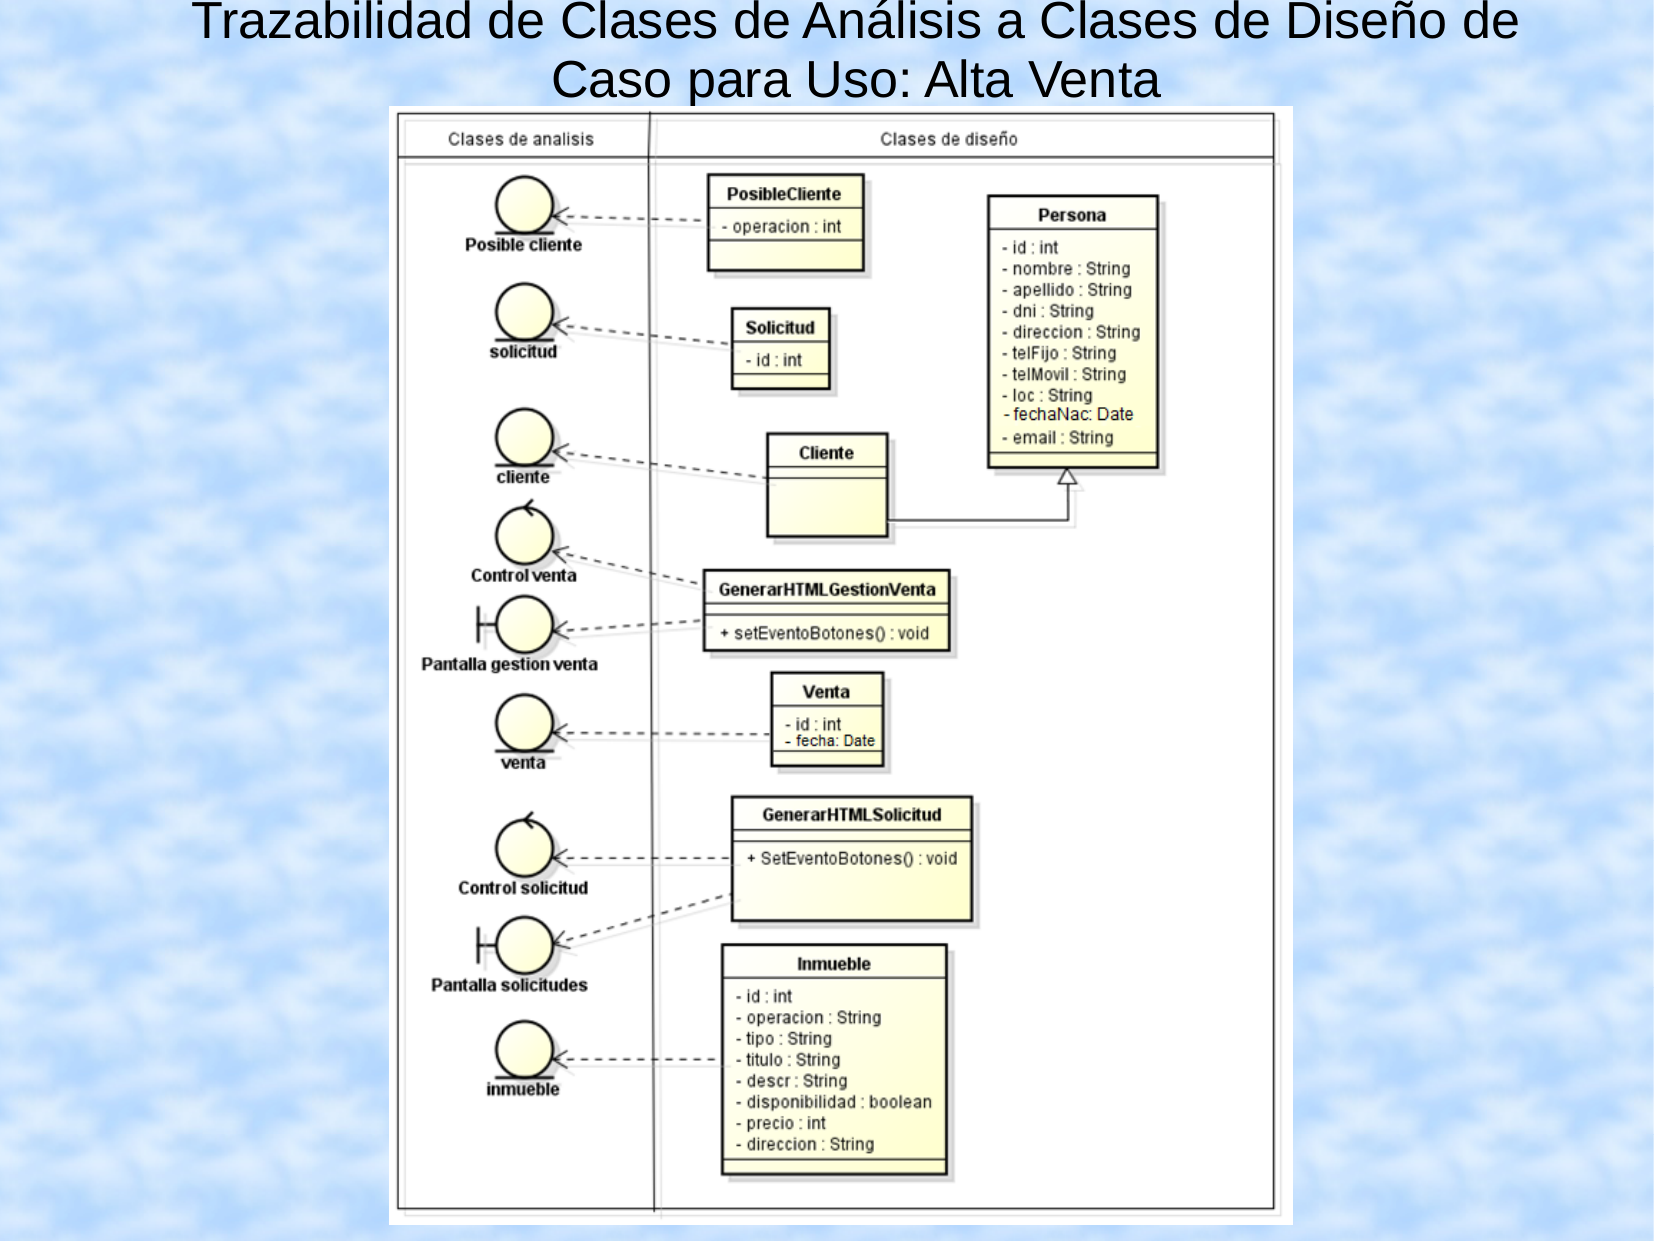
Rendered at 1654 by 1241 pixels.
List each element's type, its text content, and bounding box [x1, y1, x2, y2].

title Trazabilidad de Clases de Análisis a Clases de Diseño de Caso para Uso: Alta Venta [94, 0, 1583, 154]
picture [0, 0, 1654, 1241]
